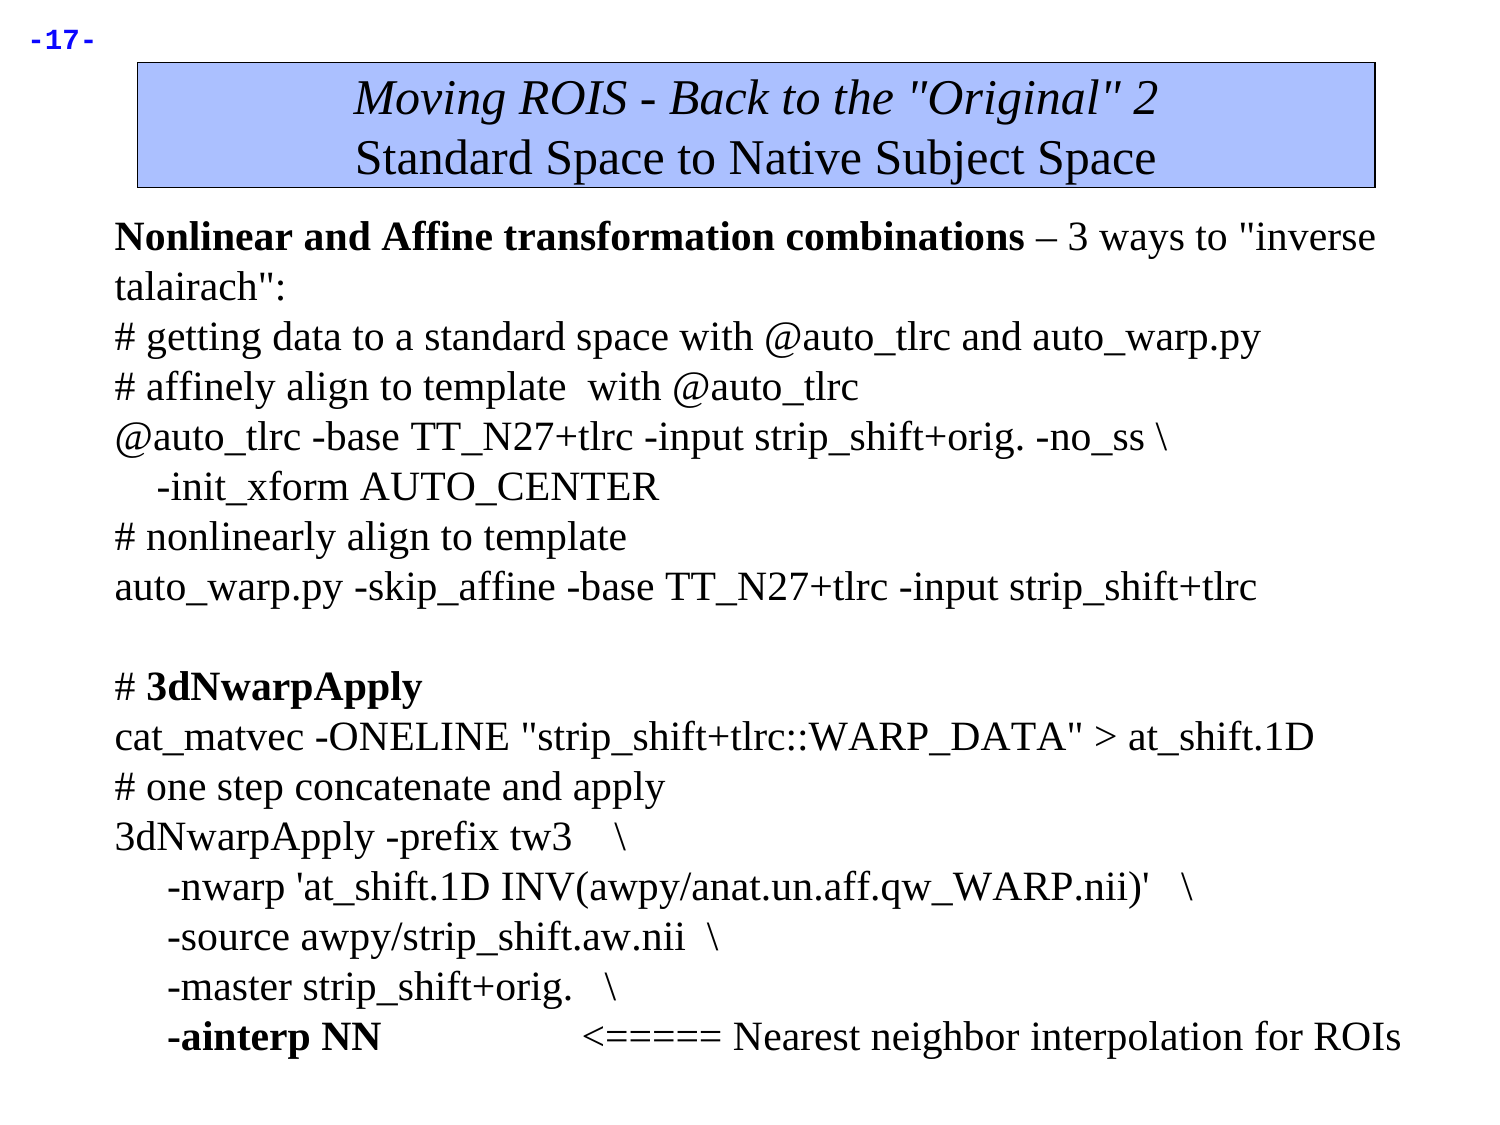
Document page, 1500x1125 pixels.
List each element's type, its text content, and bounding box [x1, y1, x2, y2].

title Moving ROIS - Back to the "Original" 2 Standard Space to Native Subject Space [137, 62, 1375, 188]
text_box Nonlinear and Affine transformation combinations – 3 ways to "inverse talairach": # getting data to a standard space with @auto_tlrc and auto_warp.py # affinely align to template with @auto_tlrc @auto_tlrc -base TT_N27+tlrc -input strip_shift+orig. -no_ss \ -init_xform AUTO_CENTER # nonlinearly align to template auto_warp.py -skip_affine -base TT_N27+tlrc -input strip_shift+tlrc # 3dNwarpApply cat_matvec -ONELINE "strip_shift+tlrc::WARP_DATA" > at_shift.1D # one step concatenate and apply 3dNwarpApply -prefix tw3 \ -nwarp 'at_shift.1D INV(awpy/anat.un.aff.qw_WARP.nii)' \ -source awpy/strip_shift.aw.nii \ -master strip_shift+orig. \ -ainterp NN <===== Nearest neighbor interpolation for ROIs [99, 201, 1438, 1067]
